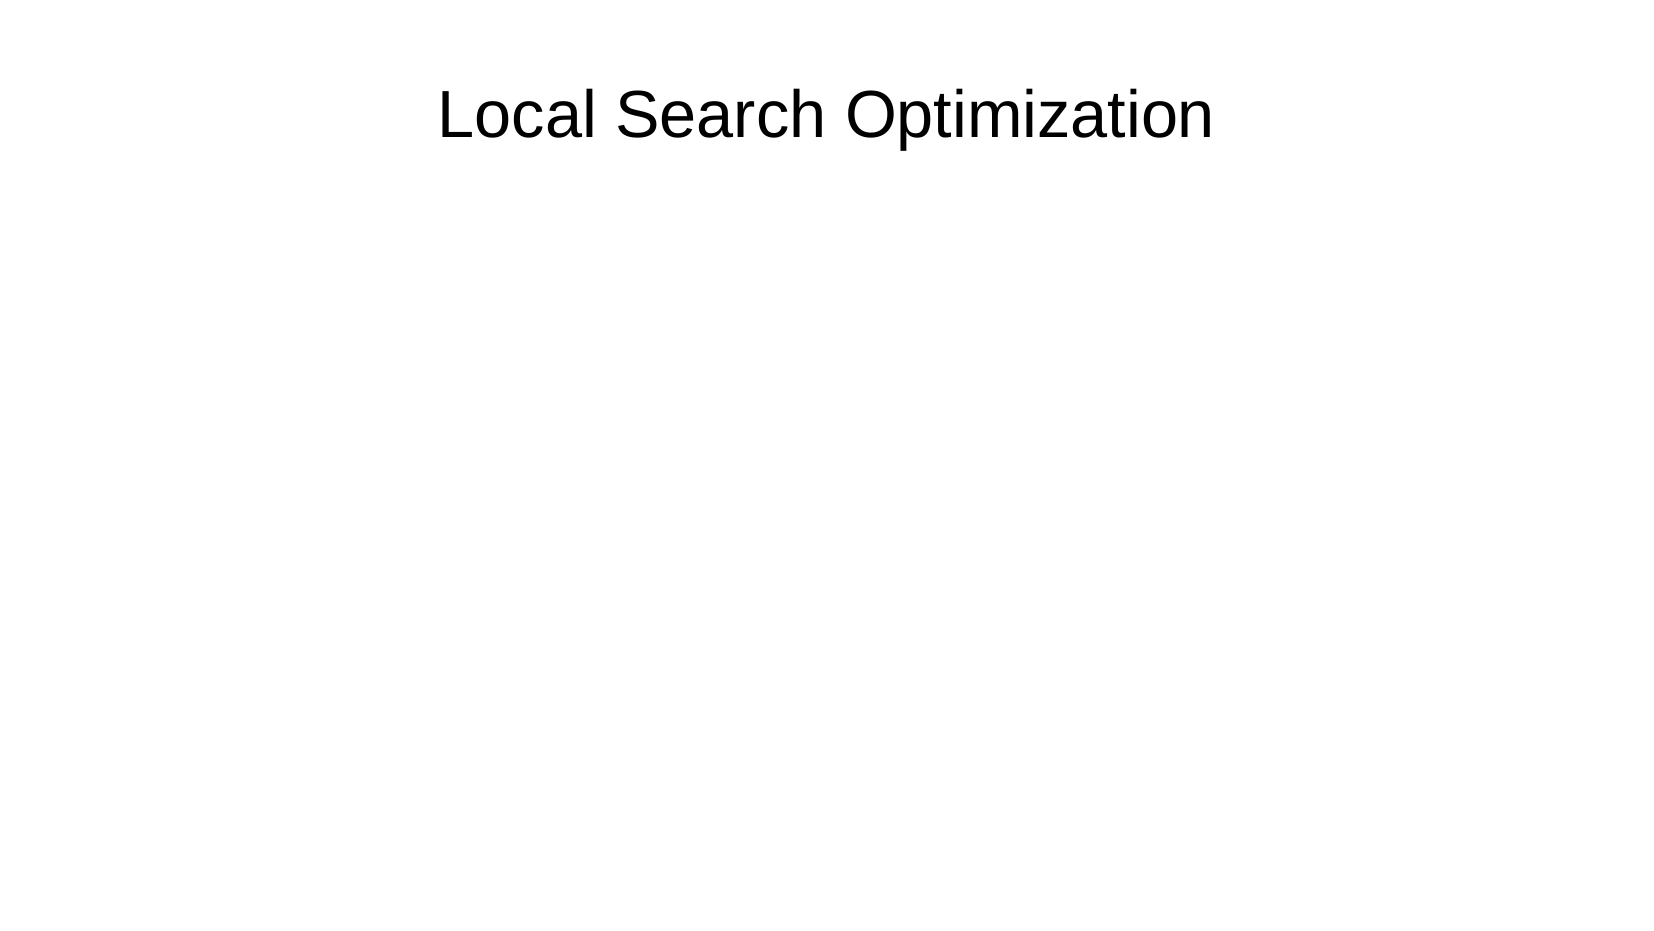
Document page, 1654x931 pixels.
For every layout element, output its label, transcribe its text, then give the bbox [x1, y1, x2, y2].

title Local Search Optimization [82, 37, 1571, 193]
